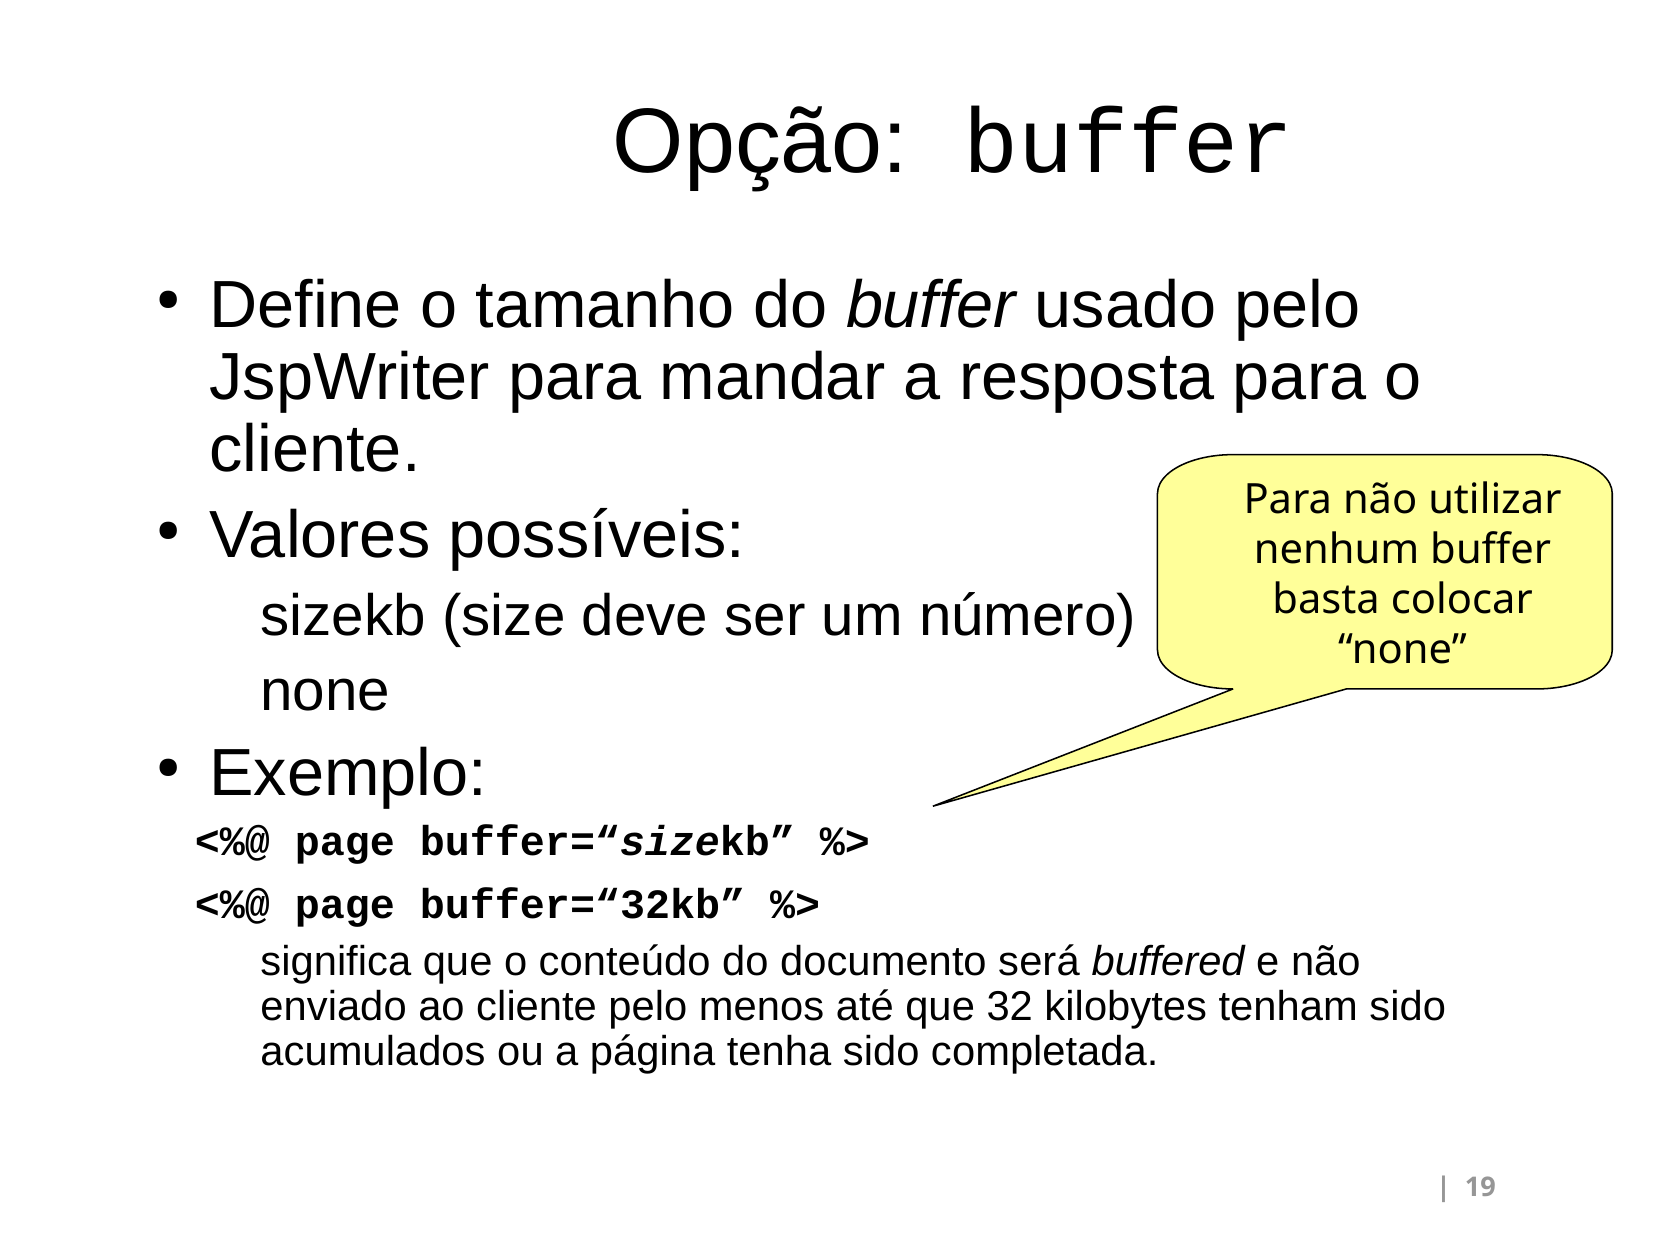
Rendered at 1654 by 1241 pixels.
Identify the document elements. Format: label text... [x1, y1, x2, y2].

title Opção: buffer [234, 0, 1640, 198]
text_box Para não utilizar nenhum buffer basta colocar “none” [932, 454, 1613, 807]
list Define o tamanho do buffer usado pelo JspWriter para mandar a resposta para o cliente. Valores possíveis: sizekb (size deve ser um número)‏ none Exemplo: <%@ page buffer=“sizekb” %> <%@ page buffer=“32kb” %> significa que o conteúdo do documento será buffered e não enviado ao cliente pelo menos até que 32 kilobytes tenham sido acumulados ou a página tenha sido completada. [124, 261, 1530, 1158]
text_box | <número> [711, 1162, 1511, 1217]
